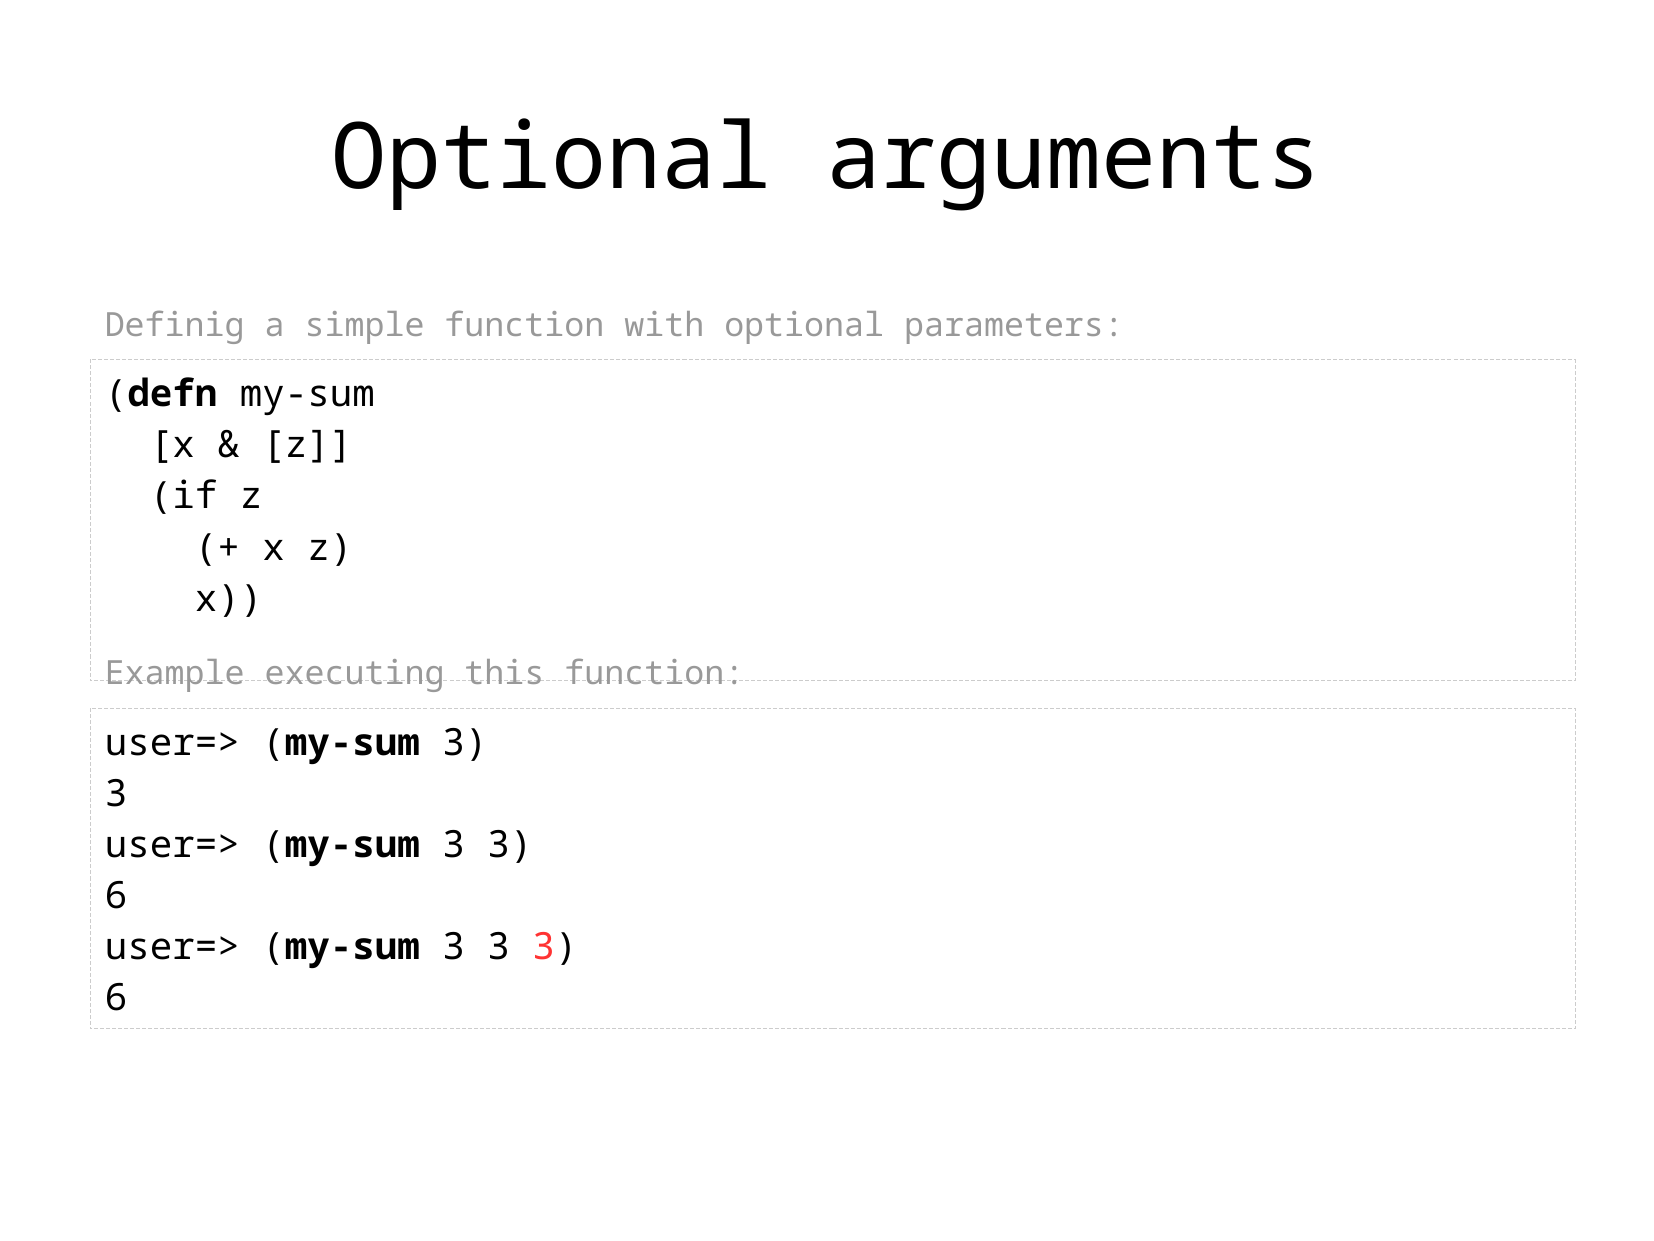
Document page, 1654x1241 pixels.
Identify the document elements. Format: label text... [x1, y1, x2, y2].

text_box Example executing this function: [90, 642, 856, 691]
text_box (defn my-sum [x & [z]] (if z (+ x z) x)) [90, 359, 1576, 600]
text_box user=> (my-sum 3) 3 user=> (my-sum 3 3) 6 user=> (my-sum 3 3 3) 6 [90, 708, 1576, 948]
title Optional arguments [82, 49, 1571, 257]
text_box Definig a simple function with optional parameters: [90, 293, 1156, 342]
